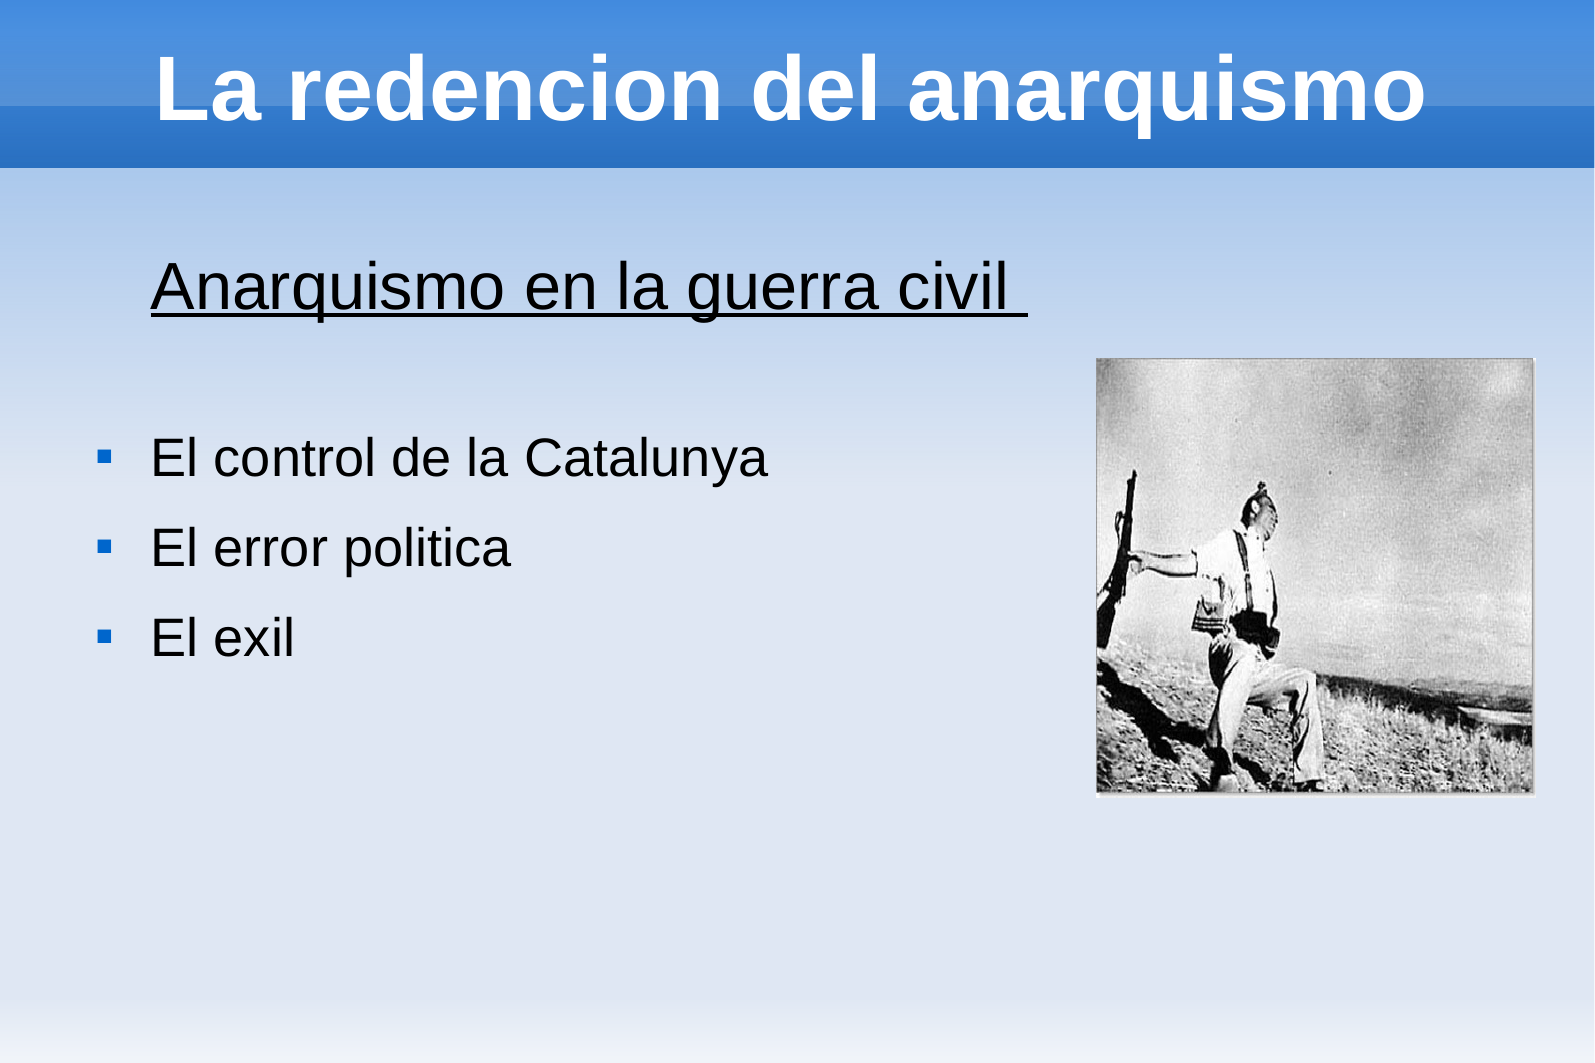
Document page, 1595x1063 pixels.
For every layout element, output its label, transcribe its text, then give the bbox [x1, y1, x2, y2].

title La redencion del anarquismo [74, 7, 1510, 171]
picture [0, 0, 1595, 1063]
list Anarquismo en la guerra civil El control de la Catalunya El error politica El exil [79, 248, 1515, 936]
